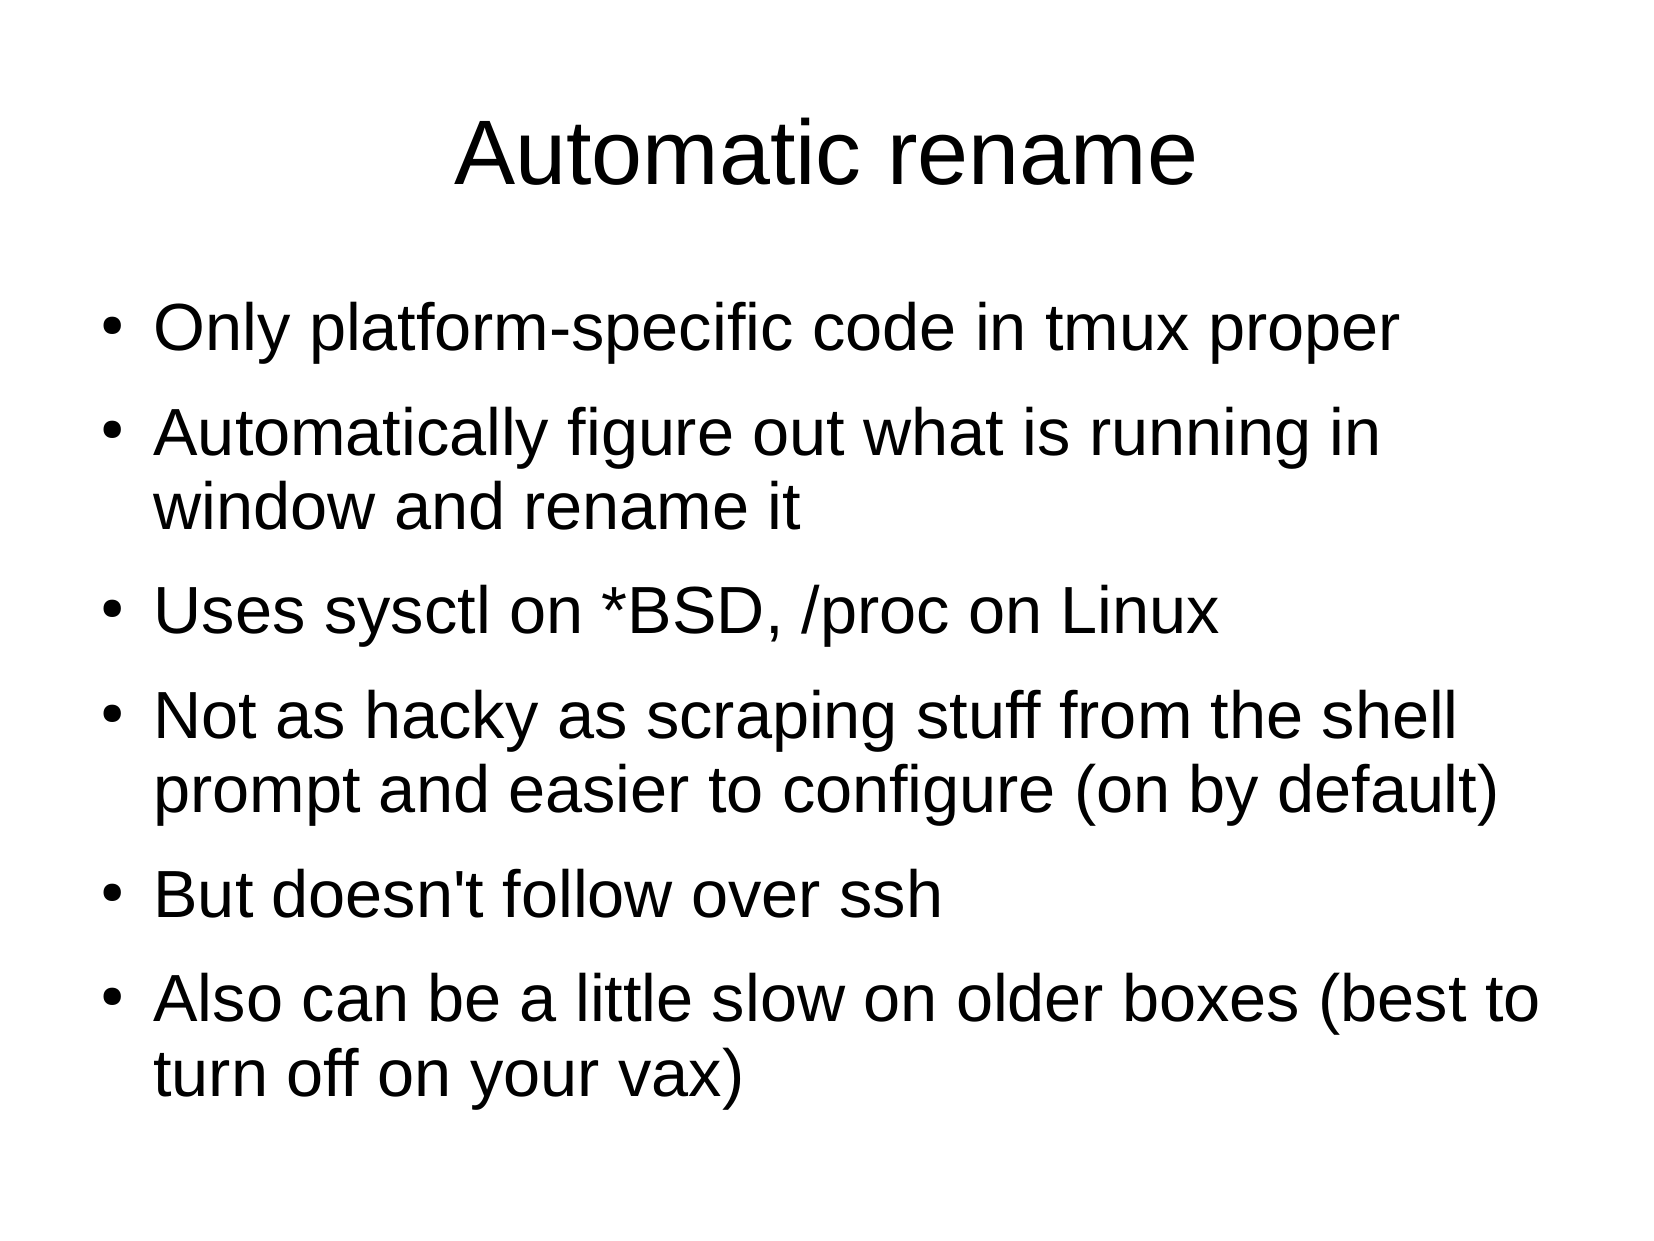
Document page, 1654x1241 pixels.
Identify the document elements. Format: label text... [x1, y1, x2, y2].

list Only platform-specific code in tmux proper Automatically figure out what is running in window and rename it Uses sysctl on *BSD, /proc on Linux Not as hacky as scraping stuff from the shell prompt and easier to configure (on by default) But doesn't follow over ssh Also can be a little slow on older boxes (best to turn off on your vax) [82, 290, 1571, 1111]
title Automatic rename [82, 49, 1571, 257]
